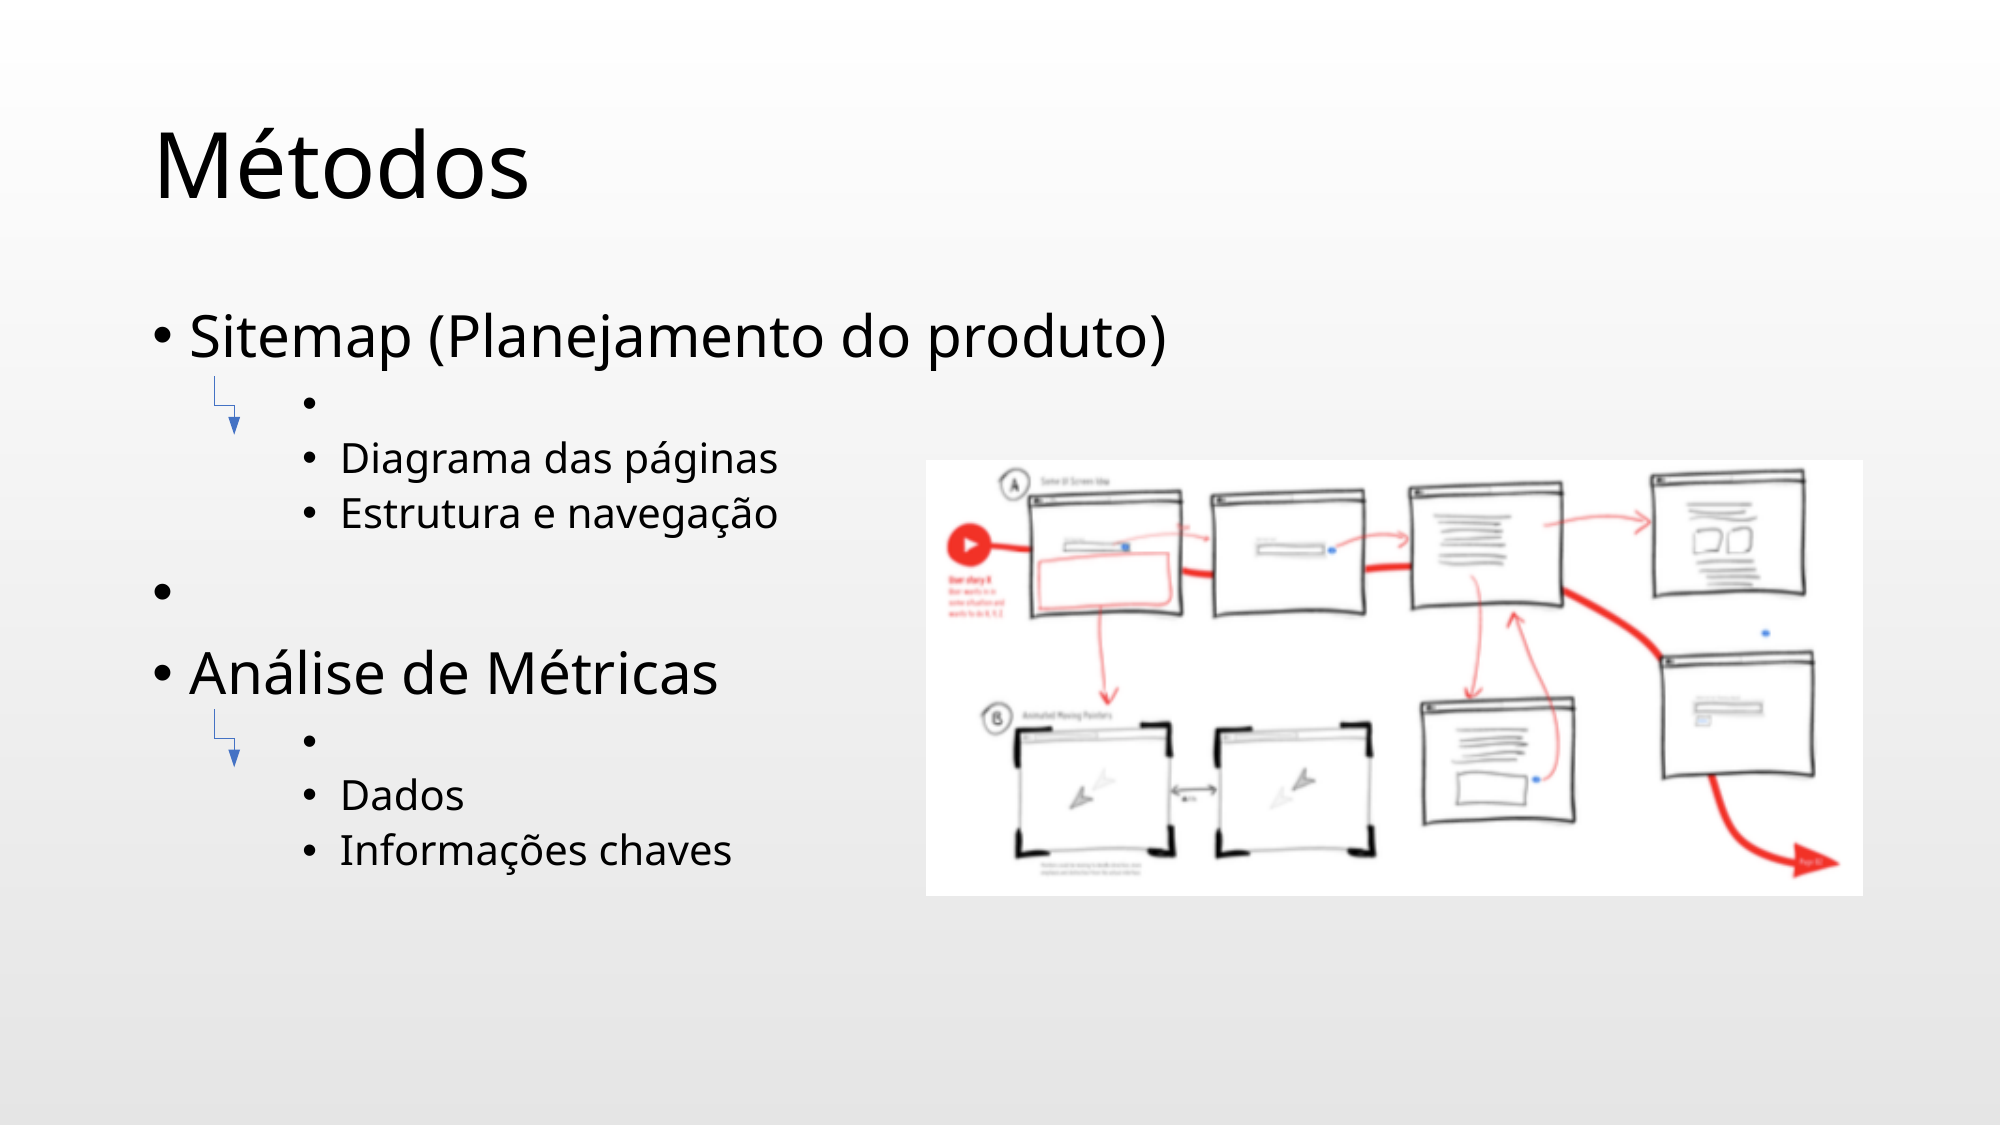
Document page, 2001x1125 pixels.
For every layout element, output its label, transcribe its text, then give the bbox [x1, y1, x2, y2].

picture [926, 460, 1863, 896]
list Sitemap (Planejamento do produto) Diagrama das páginas Estrutura e navegação Análise de Métricas Dados Informações chaves [137, 299, 1863, 1014]
title Métodos [137, 59, 1863, 278]
